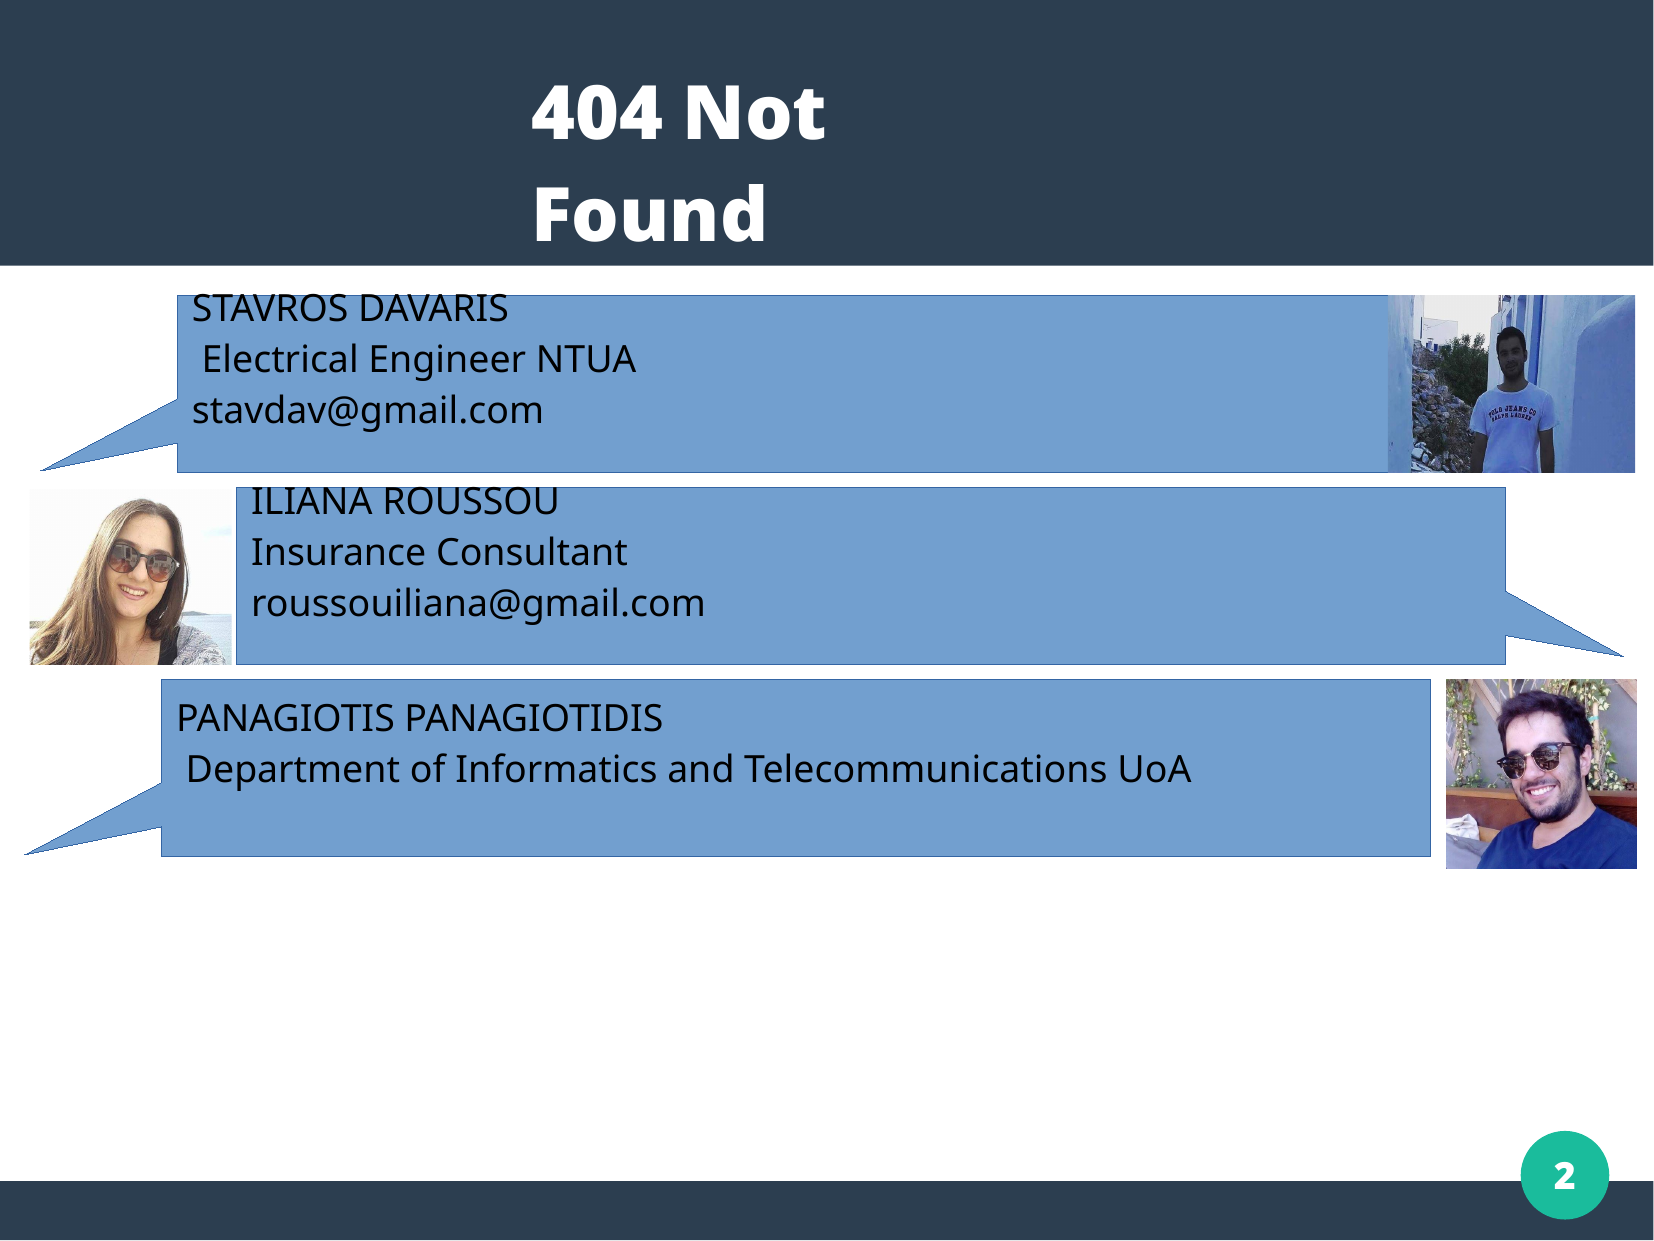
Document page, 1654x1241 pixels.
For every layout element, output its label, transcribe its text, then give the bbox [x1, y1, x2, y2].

title 404 Not Found [531, 59, 1034, 237]
picture [1446, 679, 1637, 870]
text_box STAVROS DAVARIS Electrical Engineer NTUA stavdav@gmail.com [40, 295, 1387, 473]
picture [1387, 295, 1636, 473]
text_box ILIANA ROUSSOU Insurance Consultant roussouiliana@gmail.com [236, 487, 1624, 665]
text_box PANAGIOTIS PANAGIOTIDIS Department of Informatics and Telecommunications UoA [24, 679, 1431, 857]
picture [29, 489, 232, 665]
